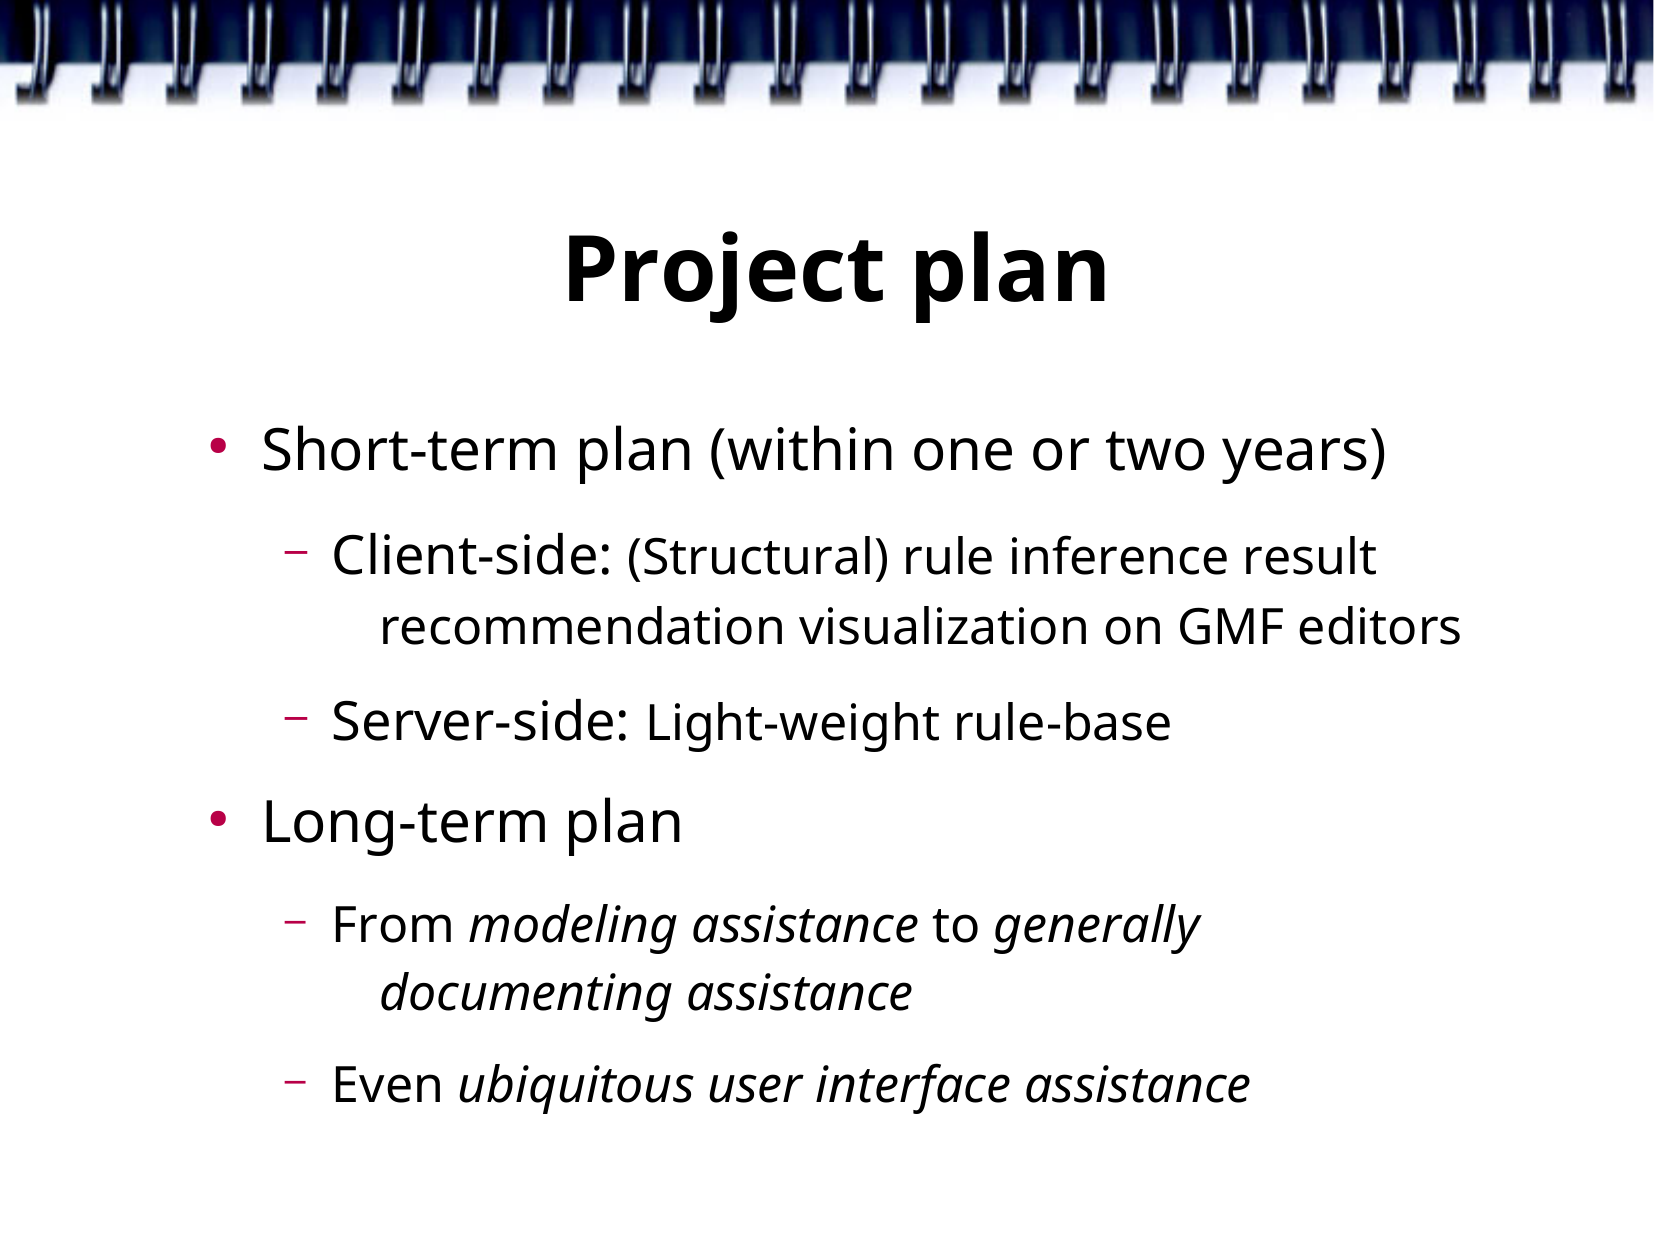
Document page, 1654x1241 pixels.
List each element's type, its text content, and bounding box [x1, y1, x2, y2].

list Short-term plan (within one or two years) Client-side: (Structural) rule inference result recommendation visualization on GMF editors Server-side: Light-weight rule-base Long-term plan From modeling assistance to generally documenting assistance Even ubiquitous user interface assistance [190, 408, 1472, 1168]
title Project plan [139, 161, 1535, 370]
picture [0, 0, 1654, 121]
